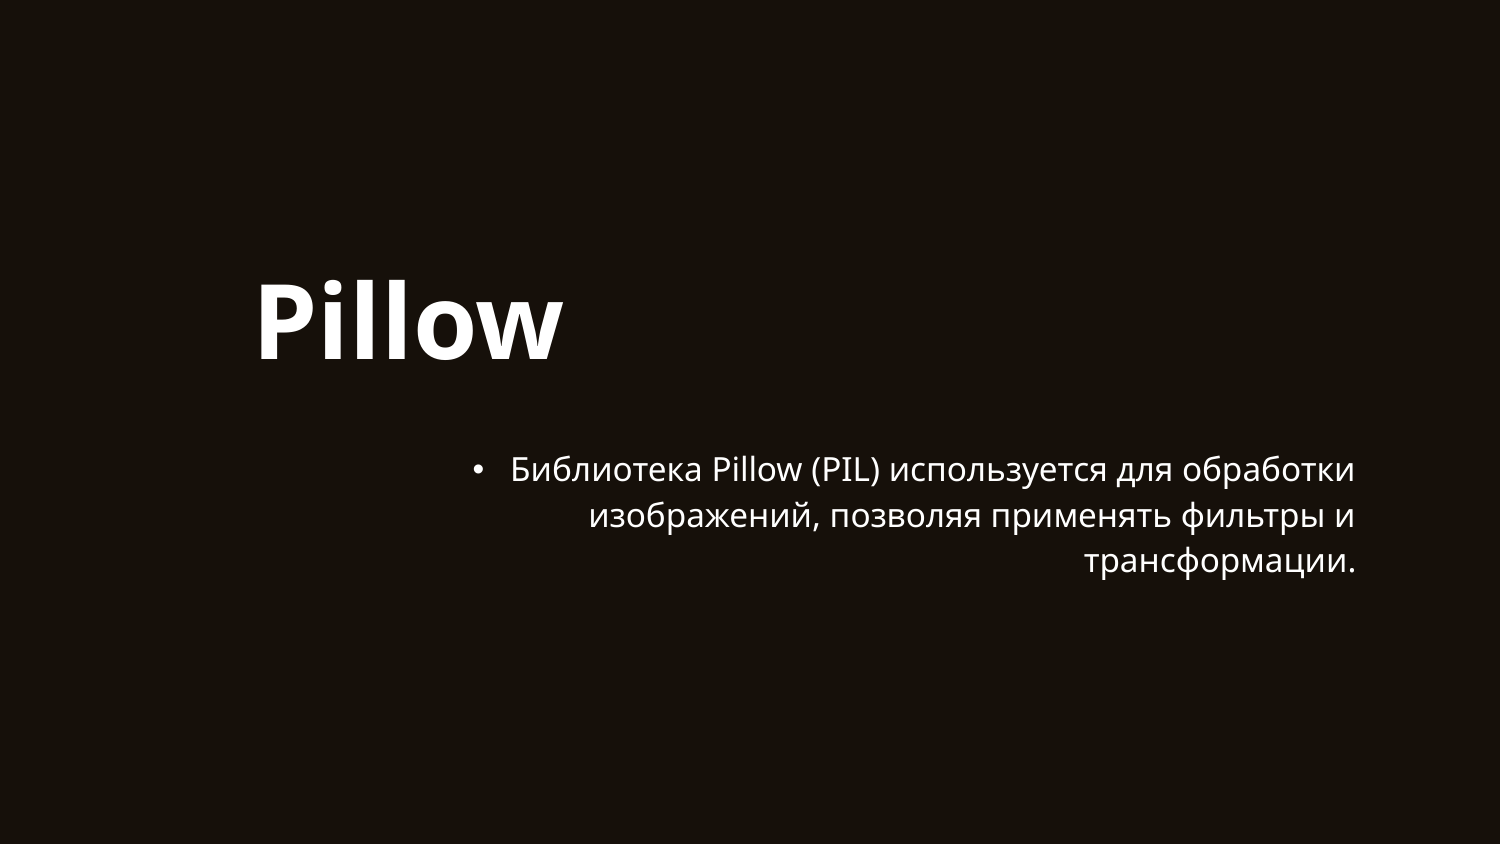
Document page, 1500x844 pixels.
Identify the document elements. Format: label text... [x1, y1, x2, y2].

title Pillow [237, 101, 1372, 405]
subtitle Библиотека Pillow (PIL) используется для обработки изображений, позволяя применять фильтры и трансформации. [442, 431, 1372, 743]
